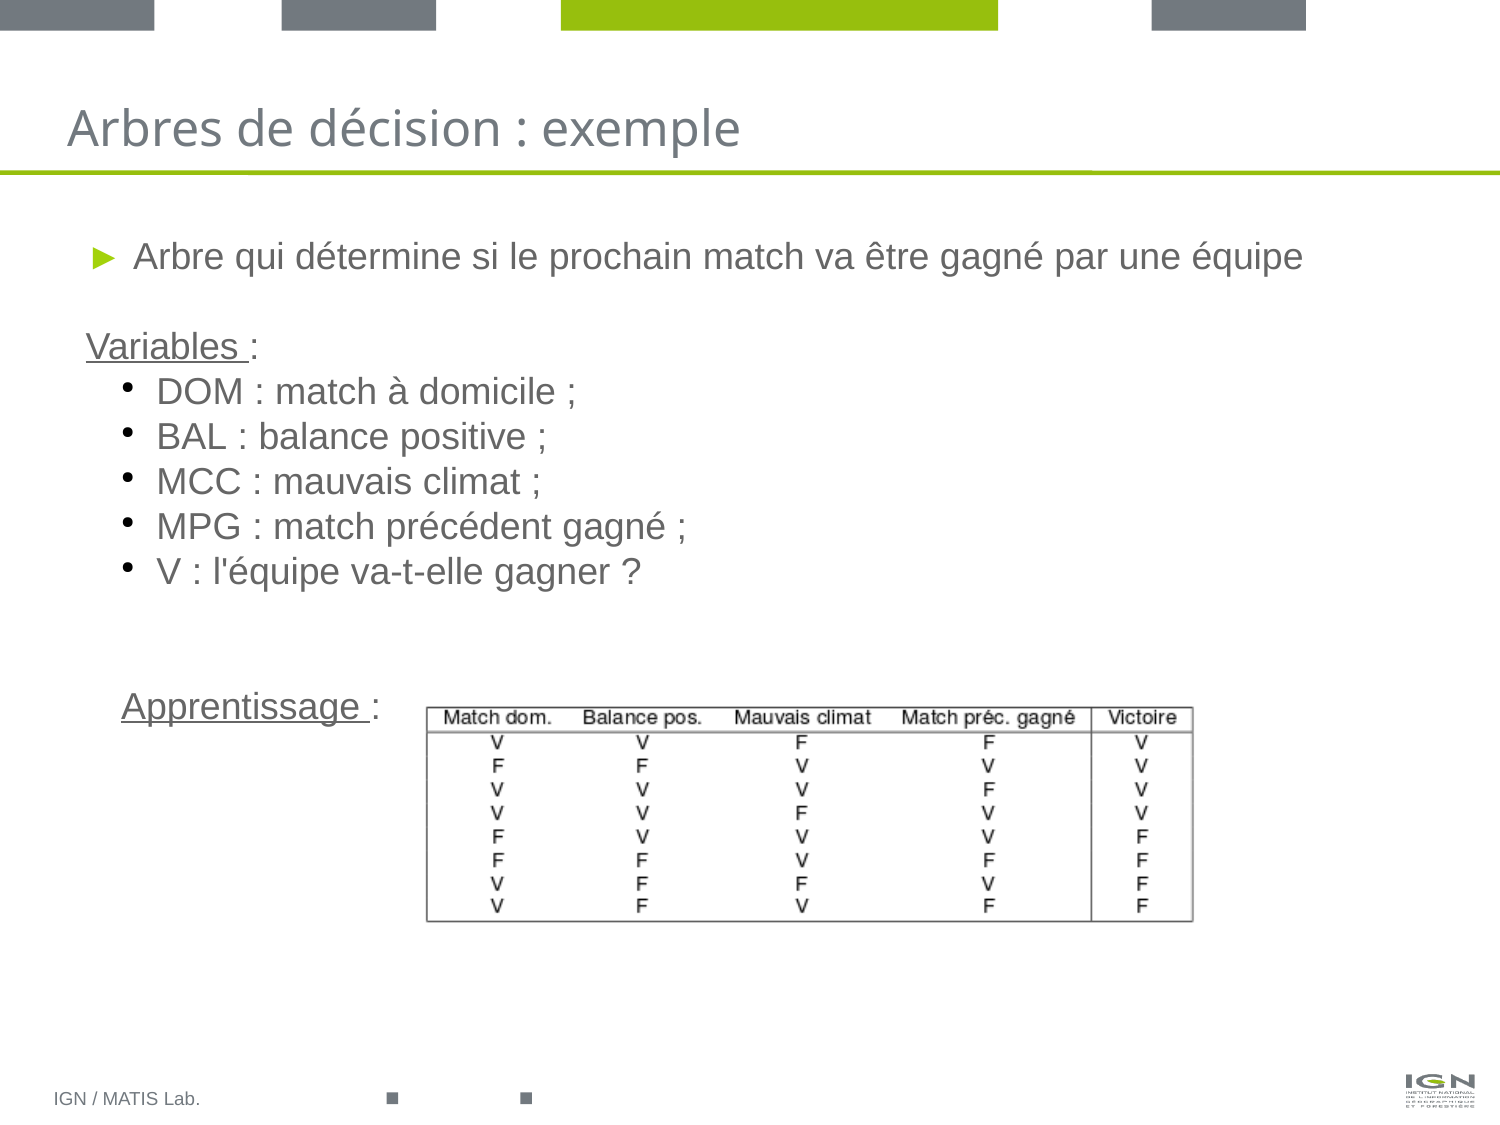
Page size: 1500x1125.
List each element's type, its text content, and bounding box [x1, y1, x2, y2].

text_box Arbres de décision : exemple [53, 80, 1425, 173]
picture [1404, 1074, 1475, 1108]
text_box IGN / MATIS Lab. [38, 1067, 514, 1125]
text_box ► Arbre qui détermine si le prochain match va être gagné par une équipe Variables : DOM : match à domicile ; BAL : balance positive ; MCC : mauvais climat ; MPG : match précédent gagné ; V : l'équipe va-t-elle gagner ? Apprentissage : [70, 224, 1465, 589]
picture [417, 696, 1205, 932]
